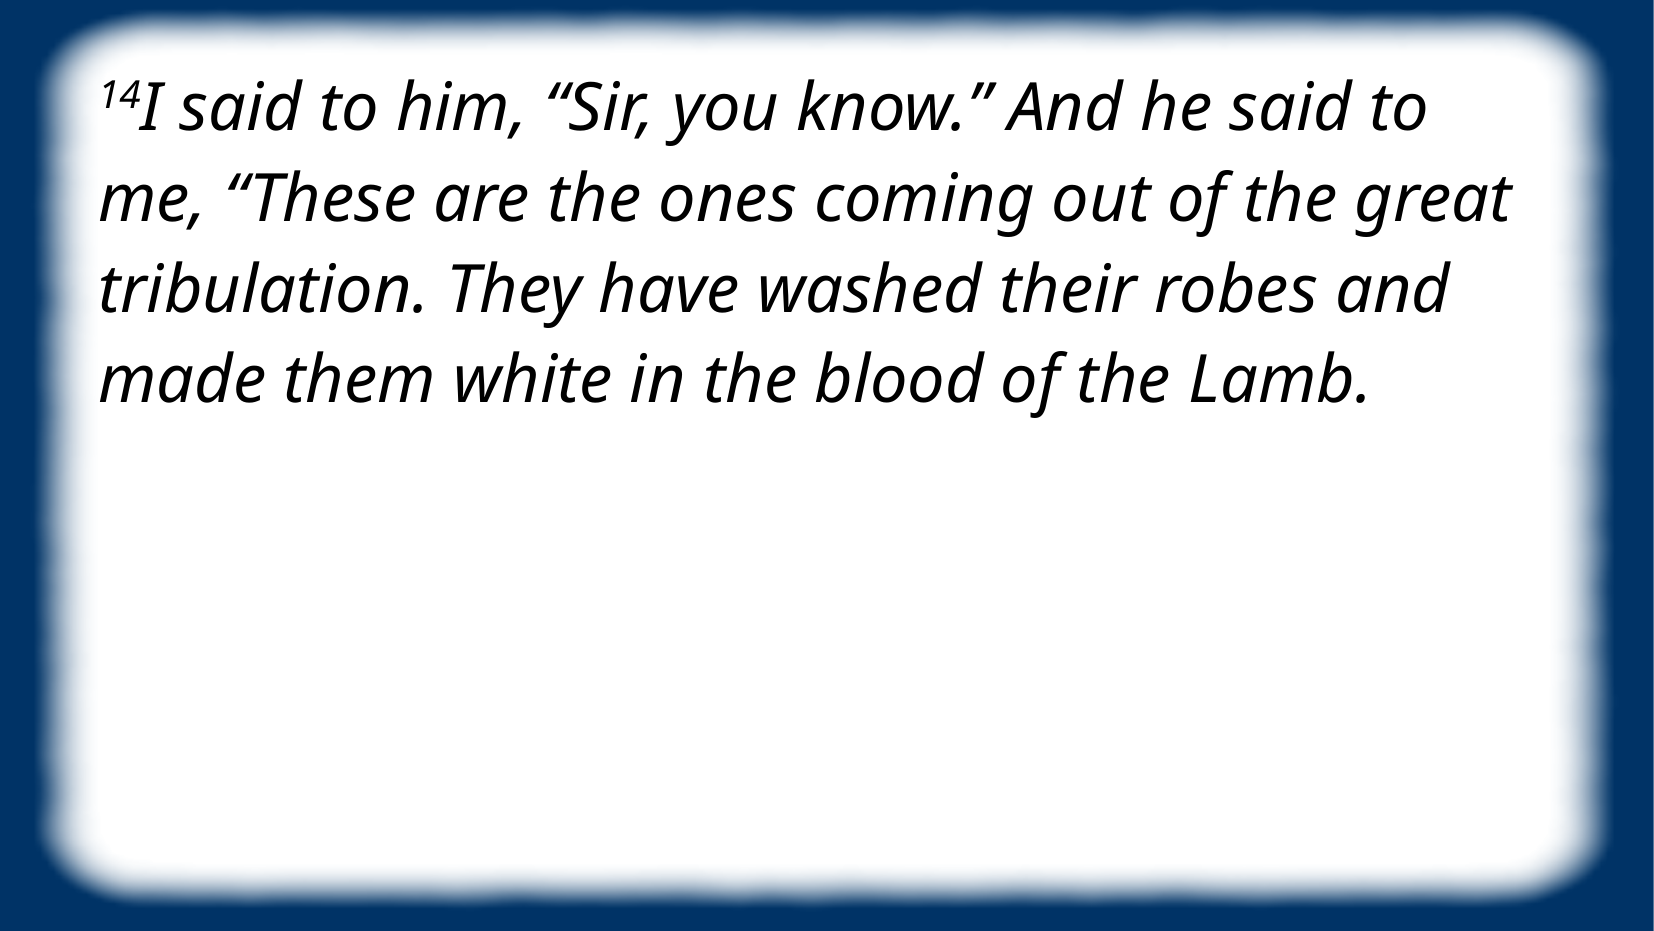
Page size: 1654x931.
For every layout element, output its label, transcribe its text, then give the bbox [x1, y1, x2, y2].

text_box 14I said to him, “Sir, you know.” And he said to me, “These are the ones coming out of the great tribulation. They have washed their robes and made them white in the blood of the Lamb. [83, 51, 1569, 422]
picture [0, 0, 1654, 931]
